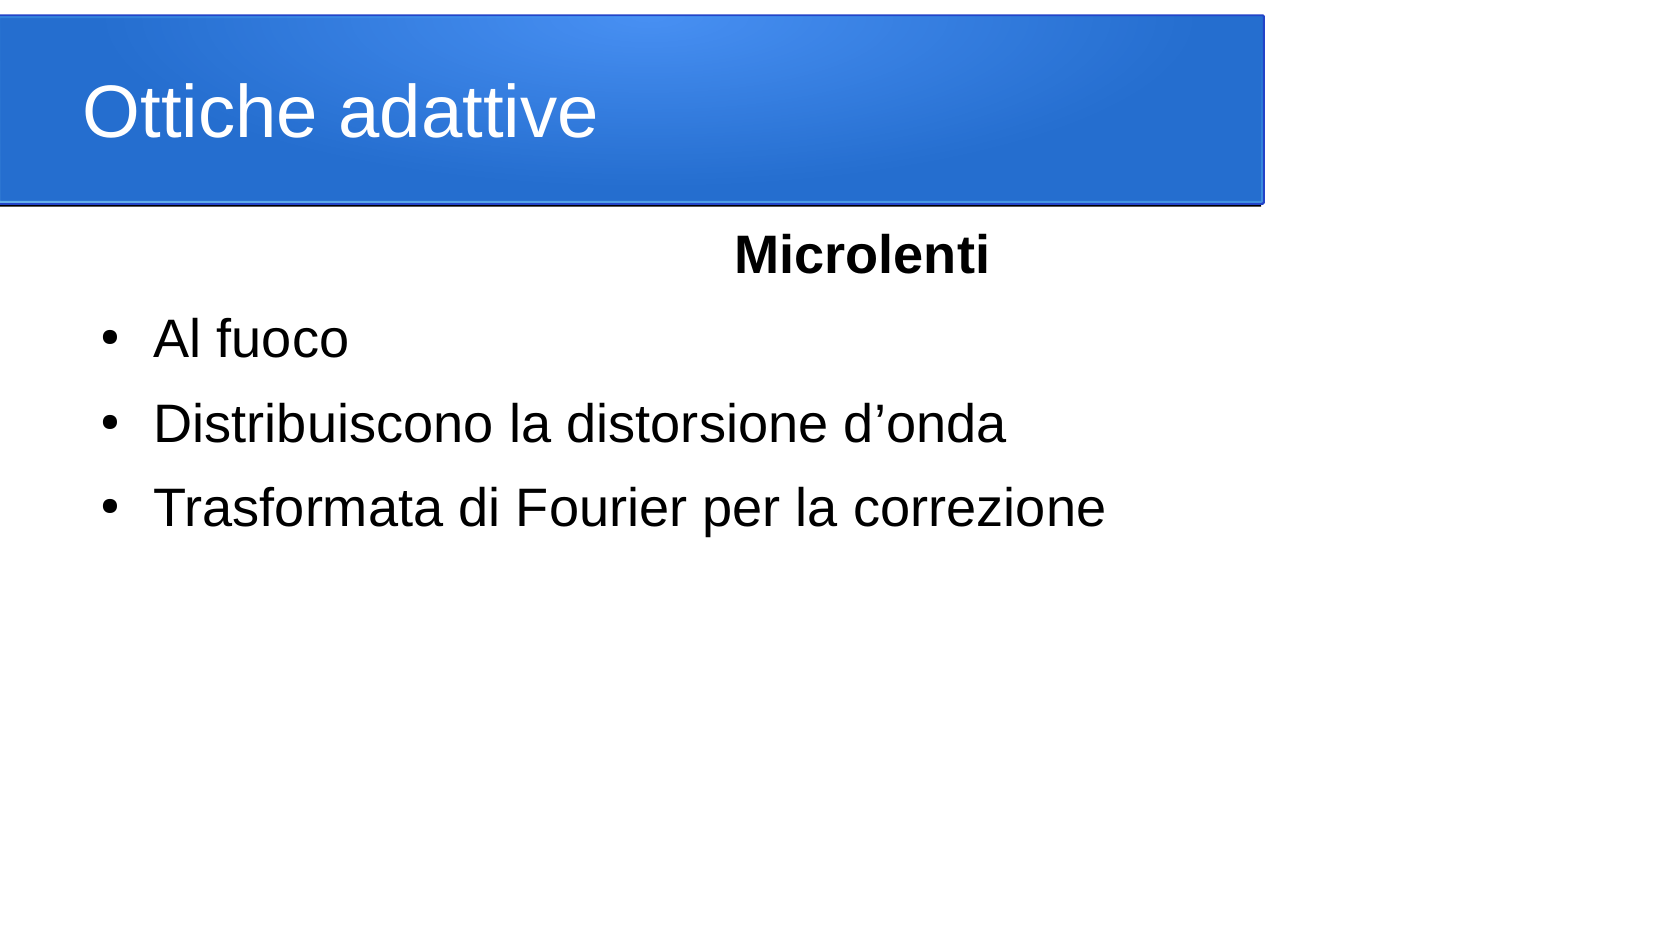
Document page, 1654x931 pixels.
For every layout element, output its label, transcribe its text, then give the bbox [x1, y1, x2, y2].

list Microlenti Al fuoco Distribuiscono la distorsione d’onda Trasformata di Fourier per la correzione [82, 224, 1571, 764]
title Ottiche adattive [82, 35, 1235, 189]
